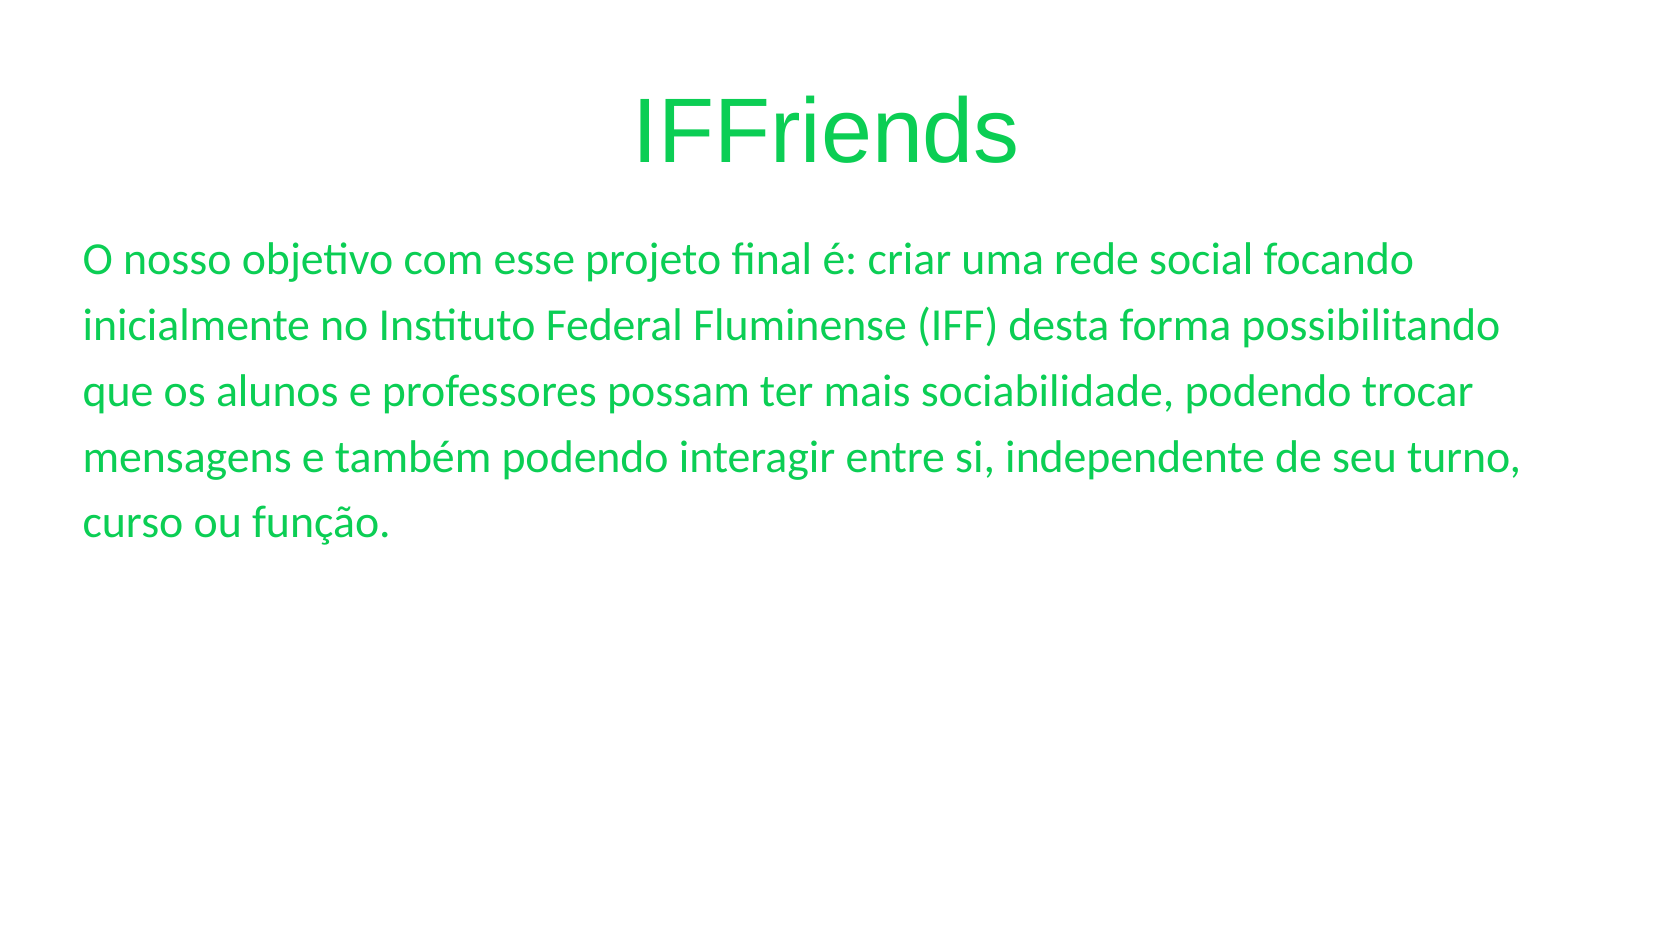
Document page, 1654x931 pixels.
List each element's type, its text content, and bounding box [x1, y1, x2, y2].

text_box O nosso objetivo com esse projeto final é: criar uma rede social focando inicialmente no Instituto Federal Fluminense (IFF) desta forma possibilitando que os alunos e professores possam ter mais sociabilidade, podendo trocar mensagens e também podendo interagir entre si, independente de seu turno, curso ou função. [82, 217, 1571, 758]
text_box IFFriends [82, 37, 1571, 193]
